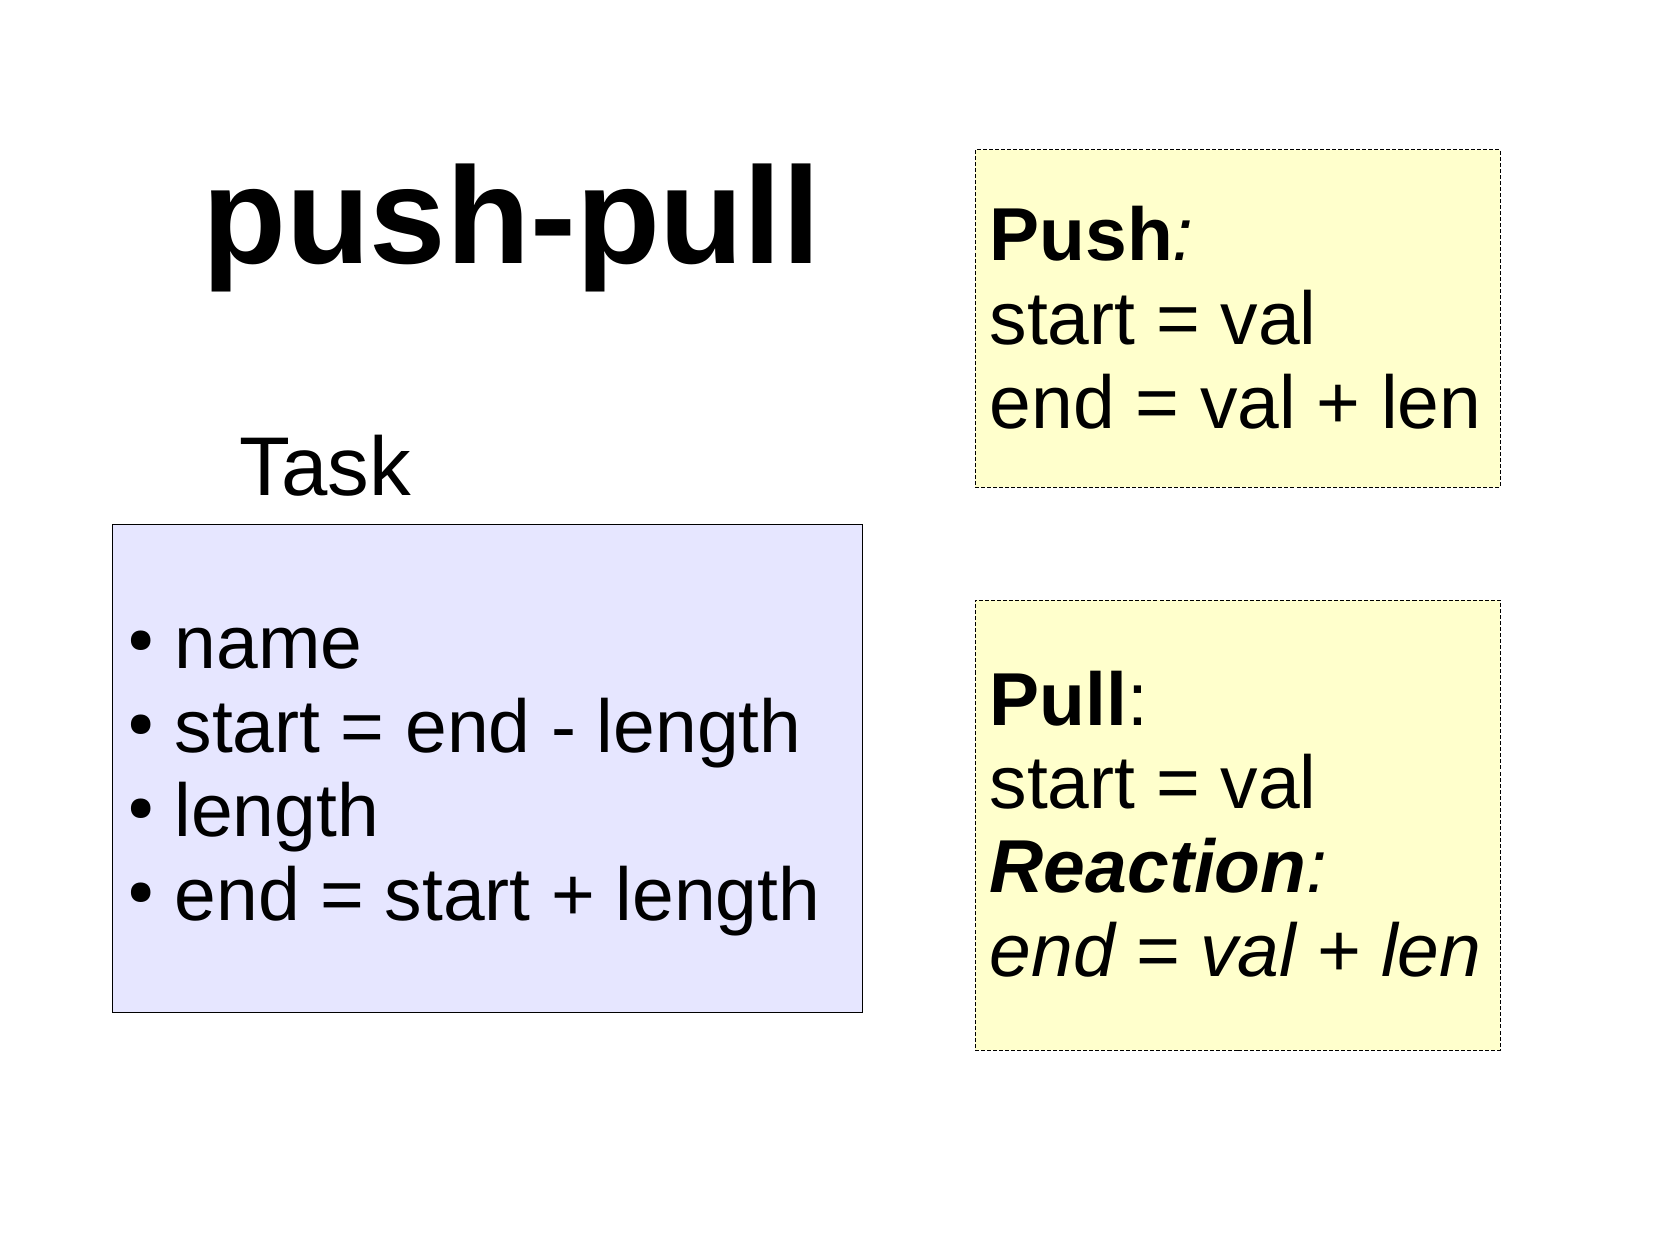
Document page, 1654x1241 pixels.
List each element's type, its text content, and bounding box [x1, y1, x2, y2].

text_box Pull: start = val Reaction: end = val + len [975, 600, 1501, 1051]
text_box push-pull [187, 131, 951, 301]
text_box Push: start = val end = val + len [975, 149, 1501, 488]
text_box name start = end - length length end = start + length [112, 524, 863, 1013]
text_box Task [225, 412, 426, 521]
